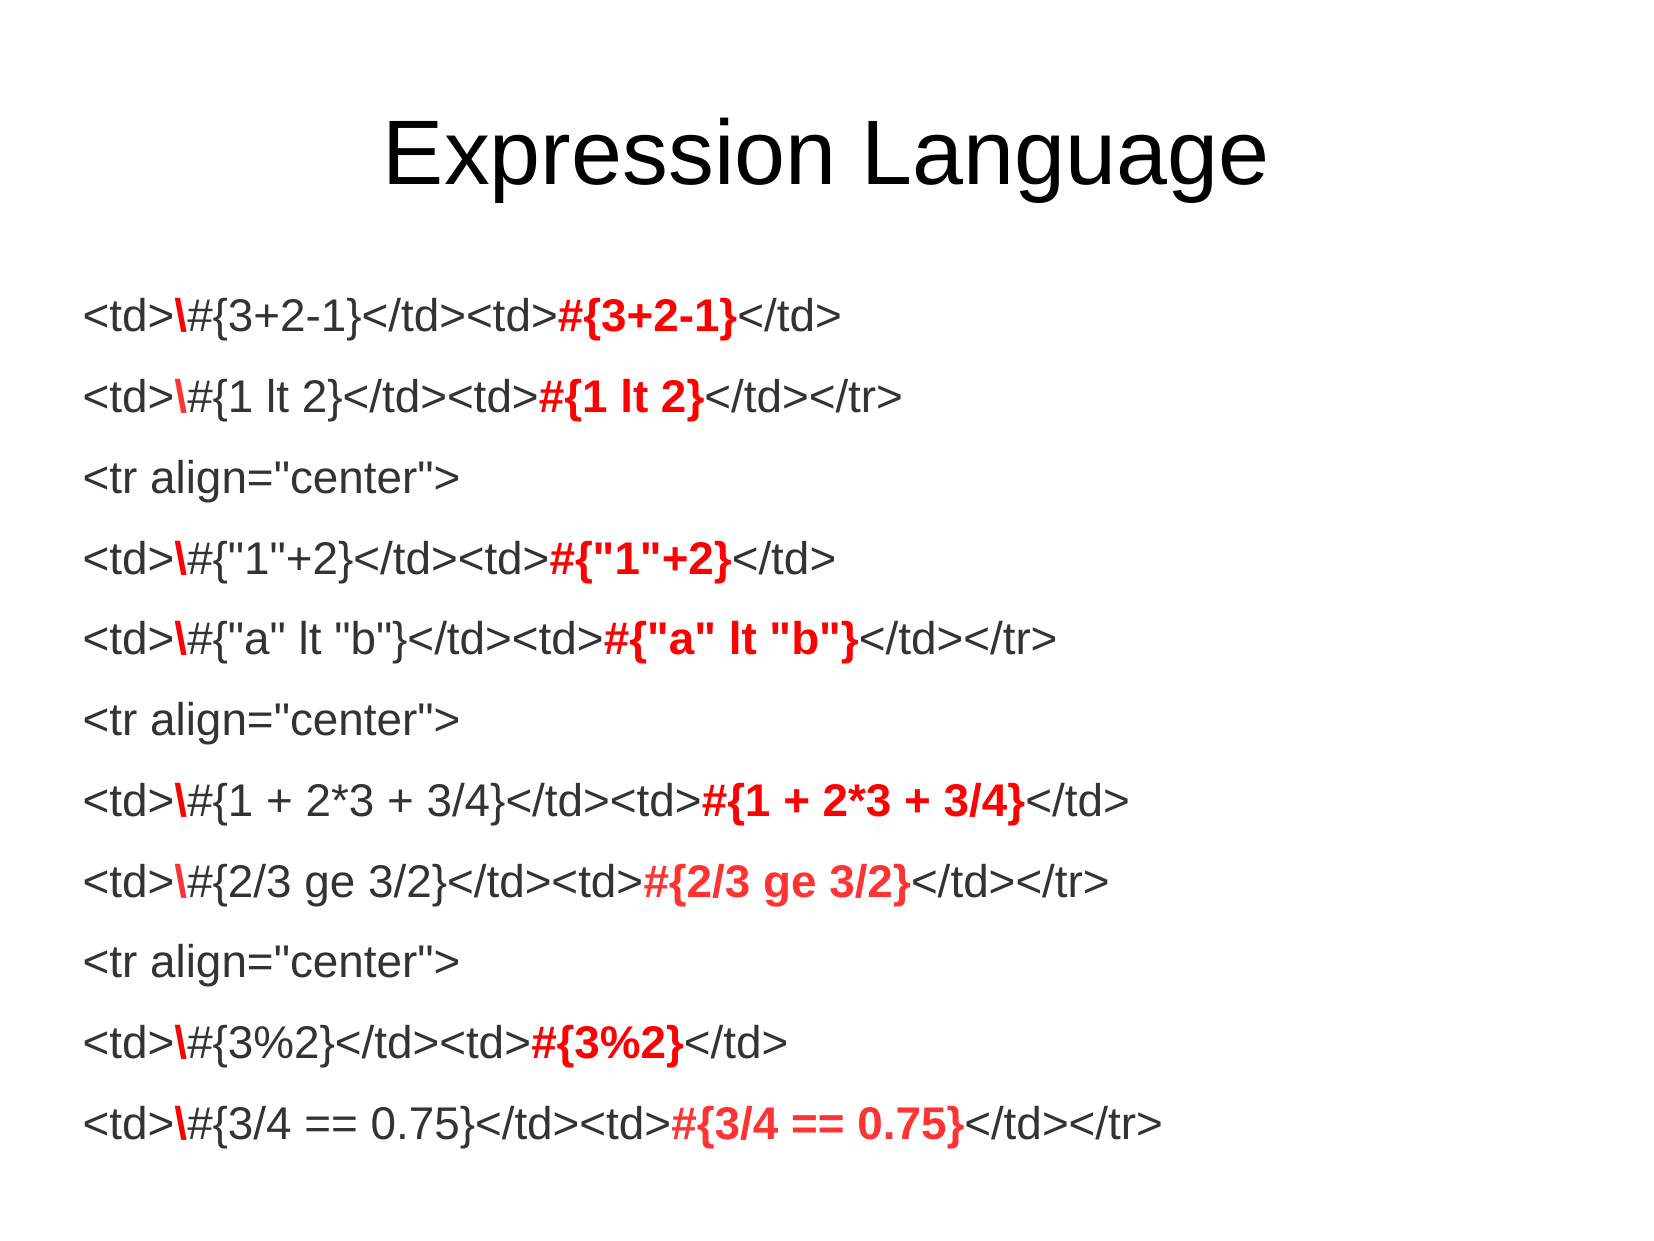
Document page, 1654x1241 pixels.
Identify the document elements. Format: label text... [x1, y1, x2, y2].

title Expression Language [82, 49, 1571, 257]
list <td>\#{3+2-1}</td><td>#{3+2-1}</td> <td>\#{1 lt 2}</td><td>#{1 lt 2}</td></tr> <tr align="center"> <td>\#{"1"+2}</td><td>#{"1"+2}</td> <td>\#{"a" lt "b"}</td><td>#{"a" lt "b"}</td></tr> <tr align="center"> <td>\#{1 + 2*3 + 3/4}</td><td>#{1 + 2*3 + 3/4}</td> <td>\#{2/3 ge 3/2}</td><td>#{2/3 ge 3/2}</td></tr> <tr align="center"> <td>\#{3%2}</td><td>#{3%2}</td> <td>\#{3/4 == 0.75}</td><td>#{3/4 == 0.75}</td></tr> [82, 290, 1571, 1159]
